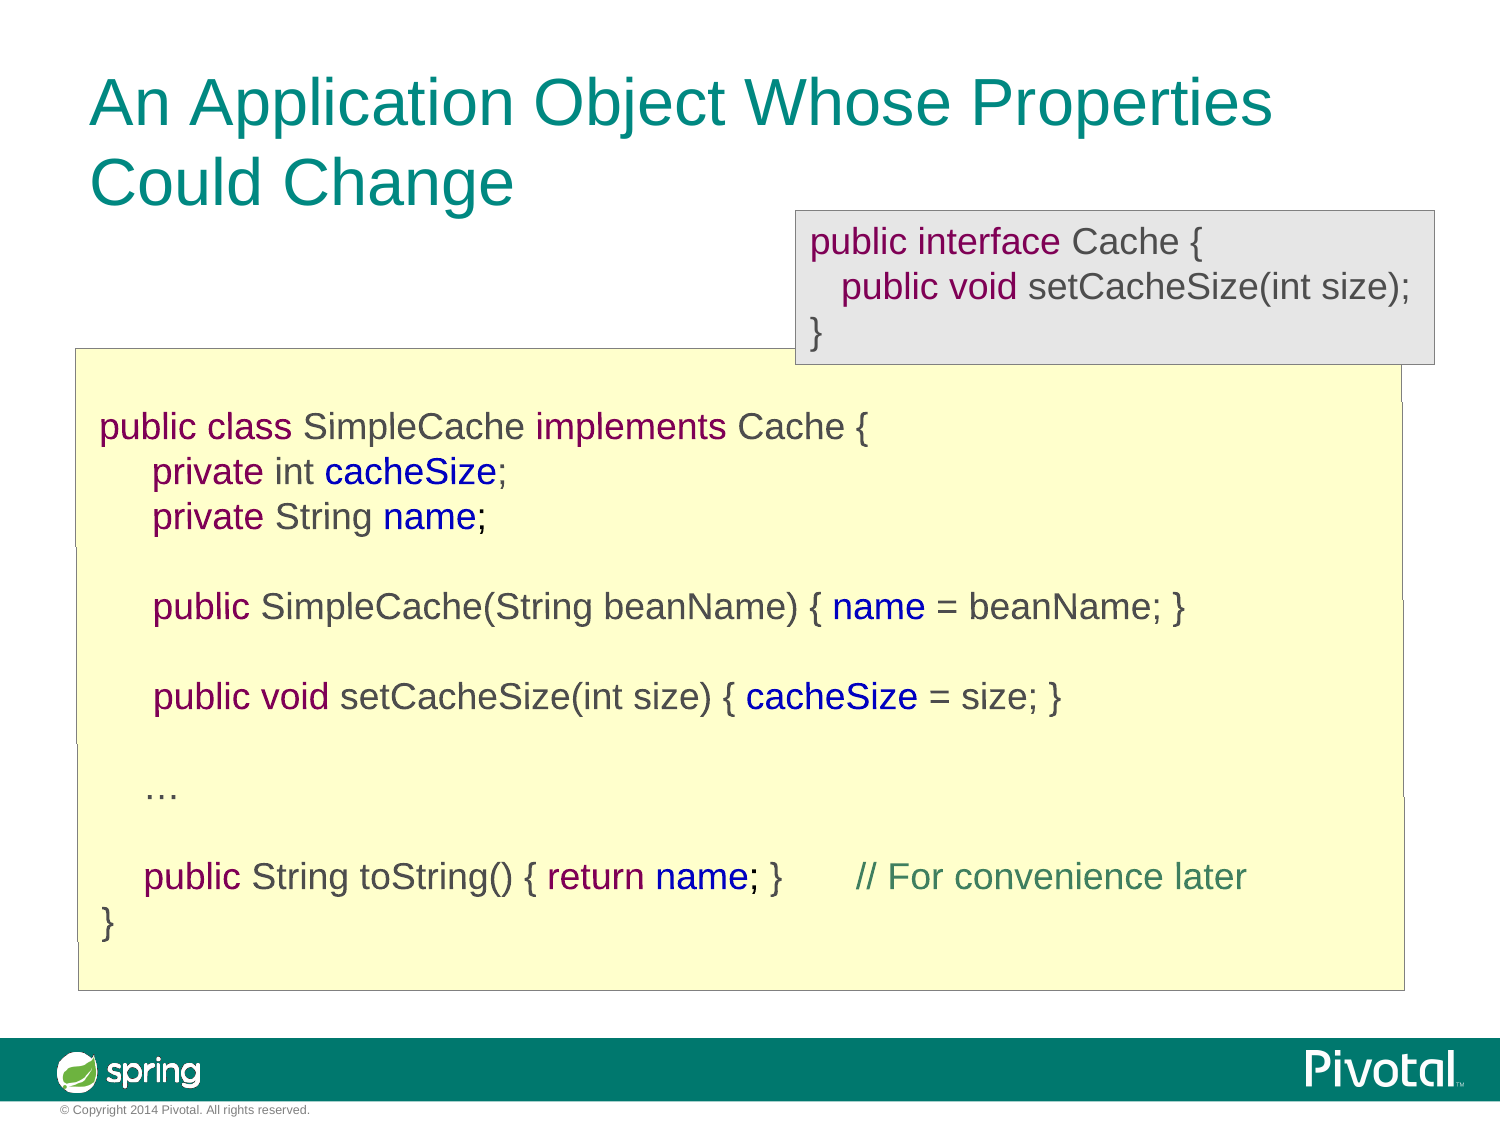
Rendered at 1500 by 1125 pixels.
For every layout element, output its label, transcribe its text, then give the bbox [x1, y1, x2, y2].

text_box public class SimpleCache implements Cache { private int cacheSize; private String name; public SimpleCache(String beanName) { name = beanName; } public void setCacheSize(int size) { cacheSize = size; } … public String toString() { return name; } // For convenience later } [75, 348, 1405, 991]
title An Application Object Whose Properties Could Change [75, 51, 1426, 227]
text_box public interface Cache { public void setCacheSize(int size); } [795, 210, 1435, 365]
picture [1306, 1050, 1464, 1087]
picture [32, 1041, 210, 1103]
